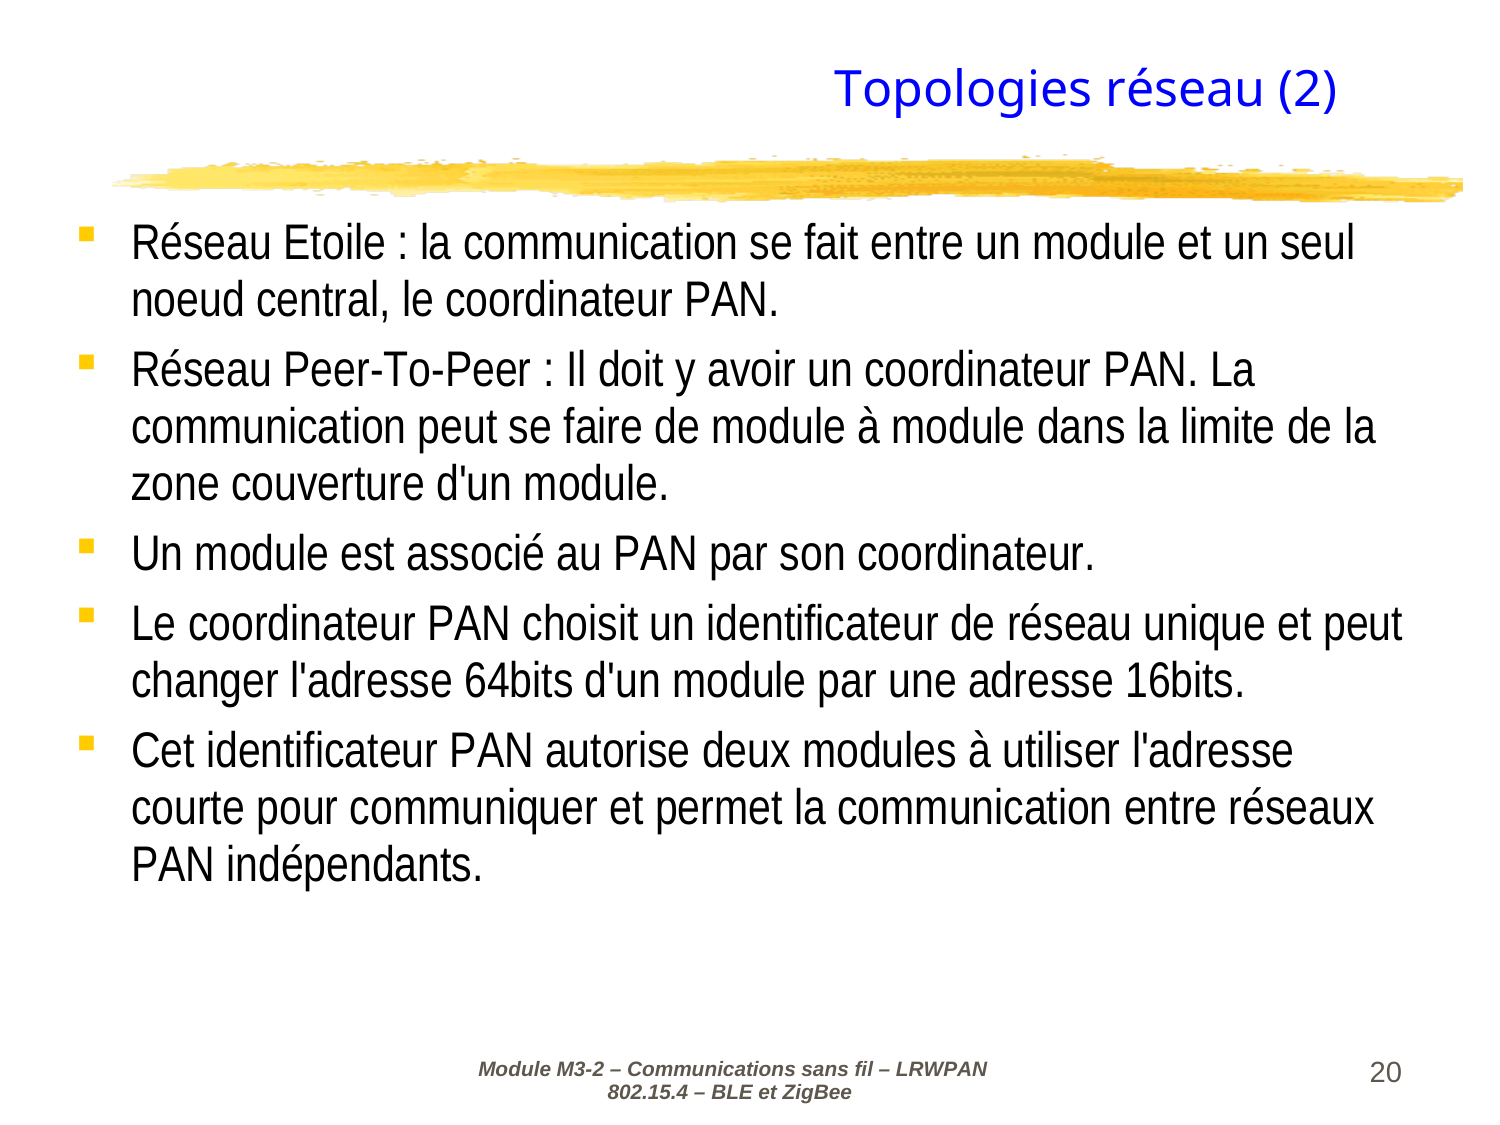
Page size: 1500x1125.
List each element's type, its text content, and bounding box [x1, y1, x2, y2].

list Réseau Etoile : la communication se fait entre un module et un seul noeud central, le coordinateur PAN. Réseau Peer-To-Peer : Il doit y avoir un coordinateur PAN. La communication peut se faire de module à module dans la limite de la zone couverture d'un module. Un module est associé au PAN par son coordinateur. Le coordinateur PAN choisit un identificateur de réseau unique et peut changer l'adresse 64bits d'un module par une adresse 16bits. Cet identificateur PAN autorise deux modules à utiliser l'adresse courte pour communiquer et permet la communication entre réseaux PAN indépendants. [74, 212, 1417, 898]
title Topologies réseau (2) [62, 37, 1338, 138]
picture [112, 149, 1463, 213]
